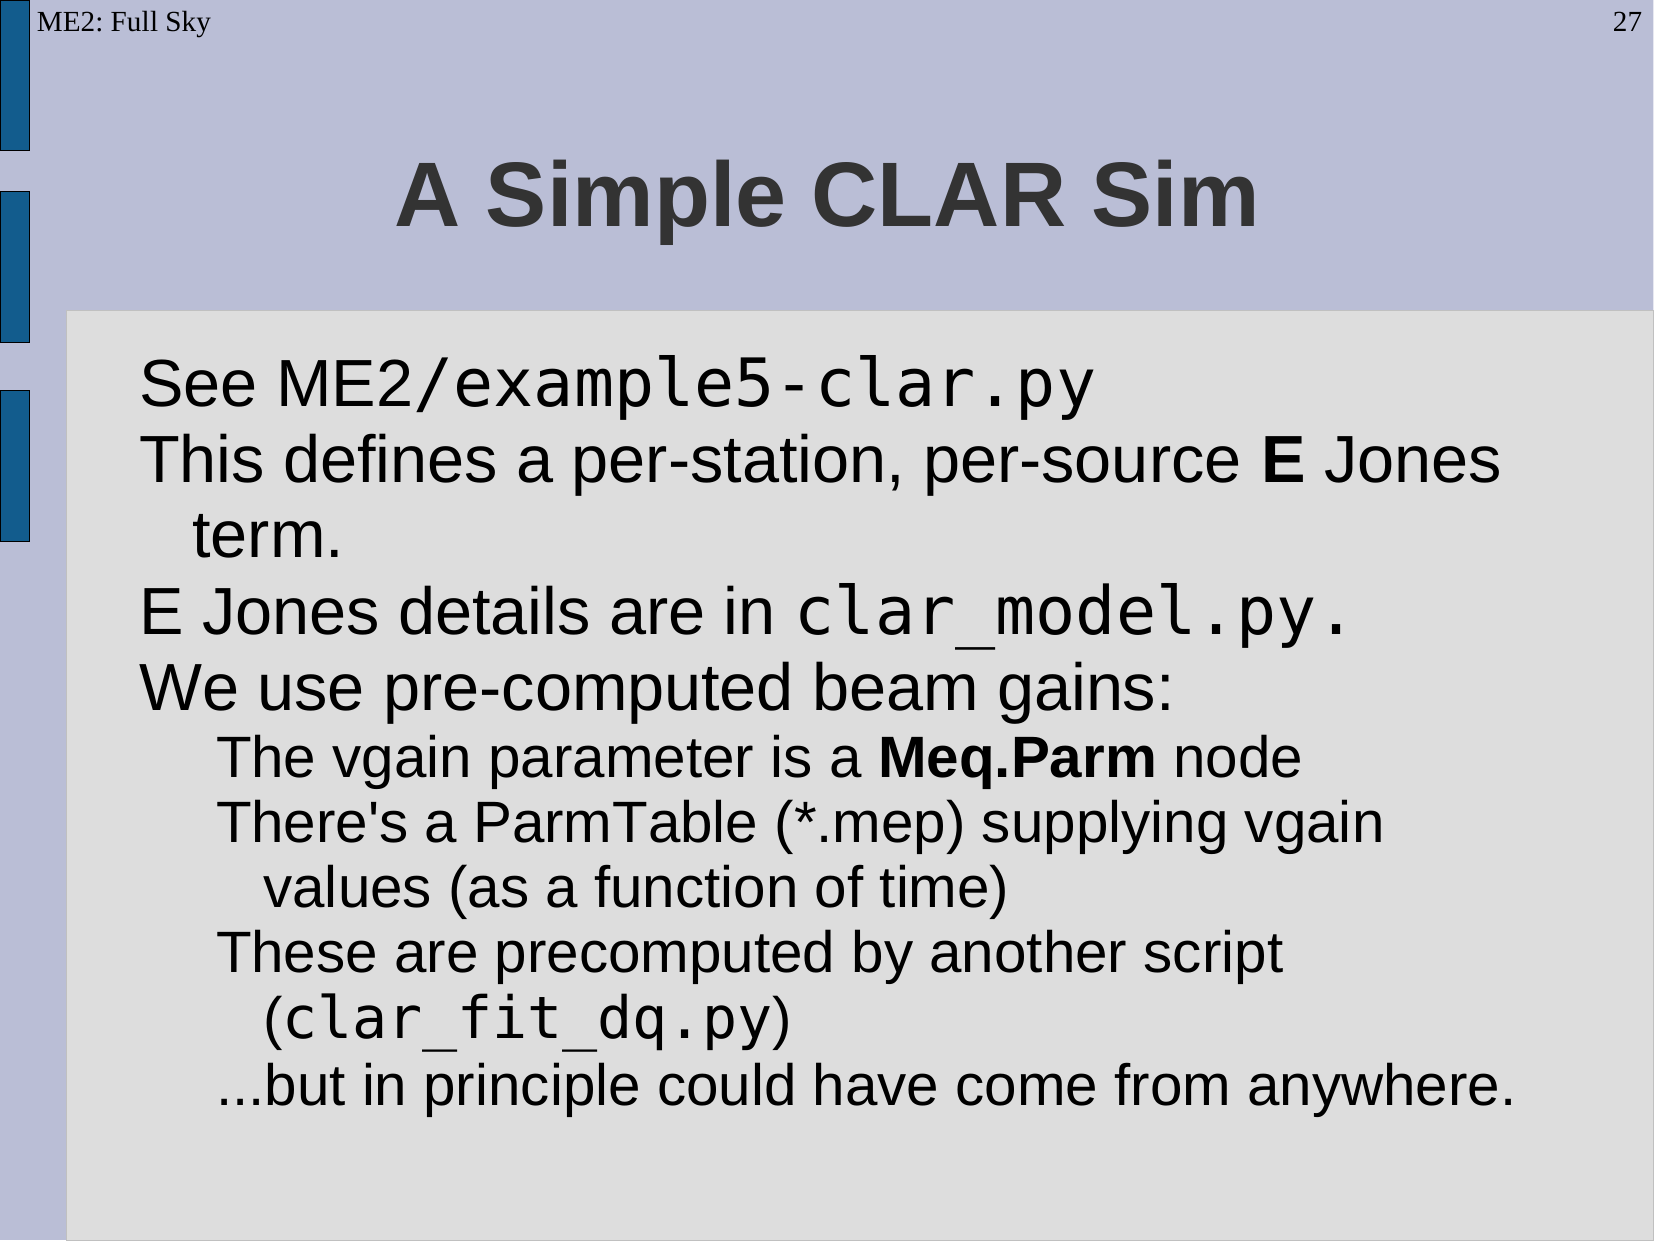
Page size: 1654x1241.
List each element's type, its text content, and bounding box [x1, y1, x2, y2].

title A Simple CLAR Sim [121, 91, 1534, 299]
list See ME2/example5-clar.py This defines a per-station, per-source E Jones term. E Jones details are in clar_model.py. We use pre-computed beam gains: The vgain parameter is a Meq.Parm node There's a ParmTable (*.mep) supplying vgain values (as a function of time) These are precomputed by another script (clar_fit_dq.py) ...but in principle could have come from anywhere. [121, 344, 1534, 1208]
list [123, 787, 1536, 1241]
